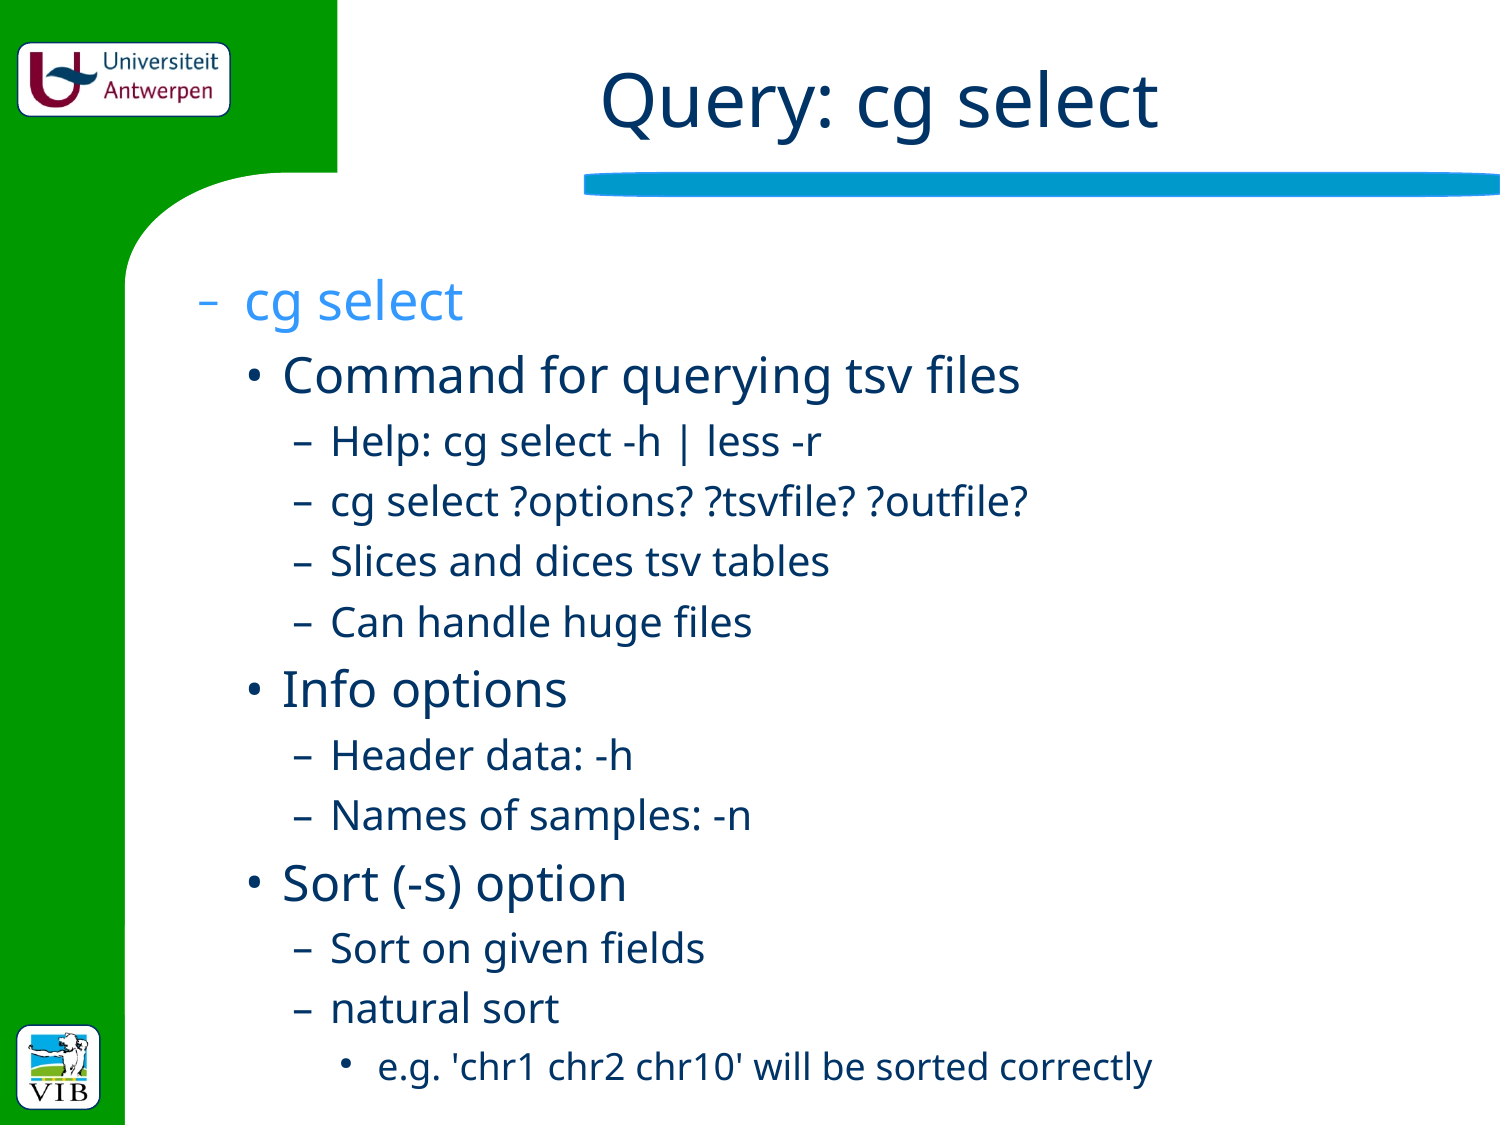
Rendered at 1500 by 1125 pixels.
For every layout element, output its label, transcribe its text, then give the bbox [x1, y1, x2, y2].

list cg select Command for querying tsv files Help: cg select -h | less -r cg select ?options? ?tsvfile? ?outfile? Slices and dices tsv tables Can handle huge files Info options Header data: -h Names of samples: -n Sort (-s) option Sort on given fields natural sort e.g. 'chr1 chr2 chr10' will be sorted correctly [159, 258, 1465, 1096]
picture [25, 1029, 91, 1107]
title Query: cg select [584, 0, 1500, 195]
picture [25, 47, 223, 112]
